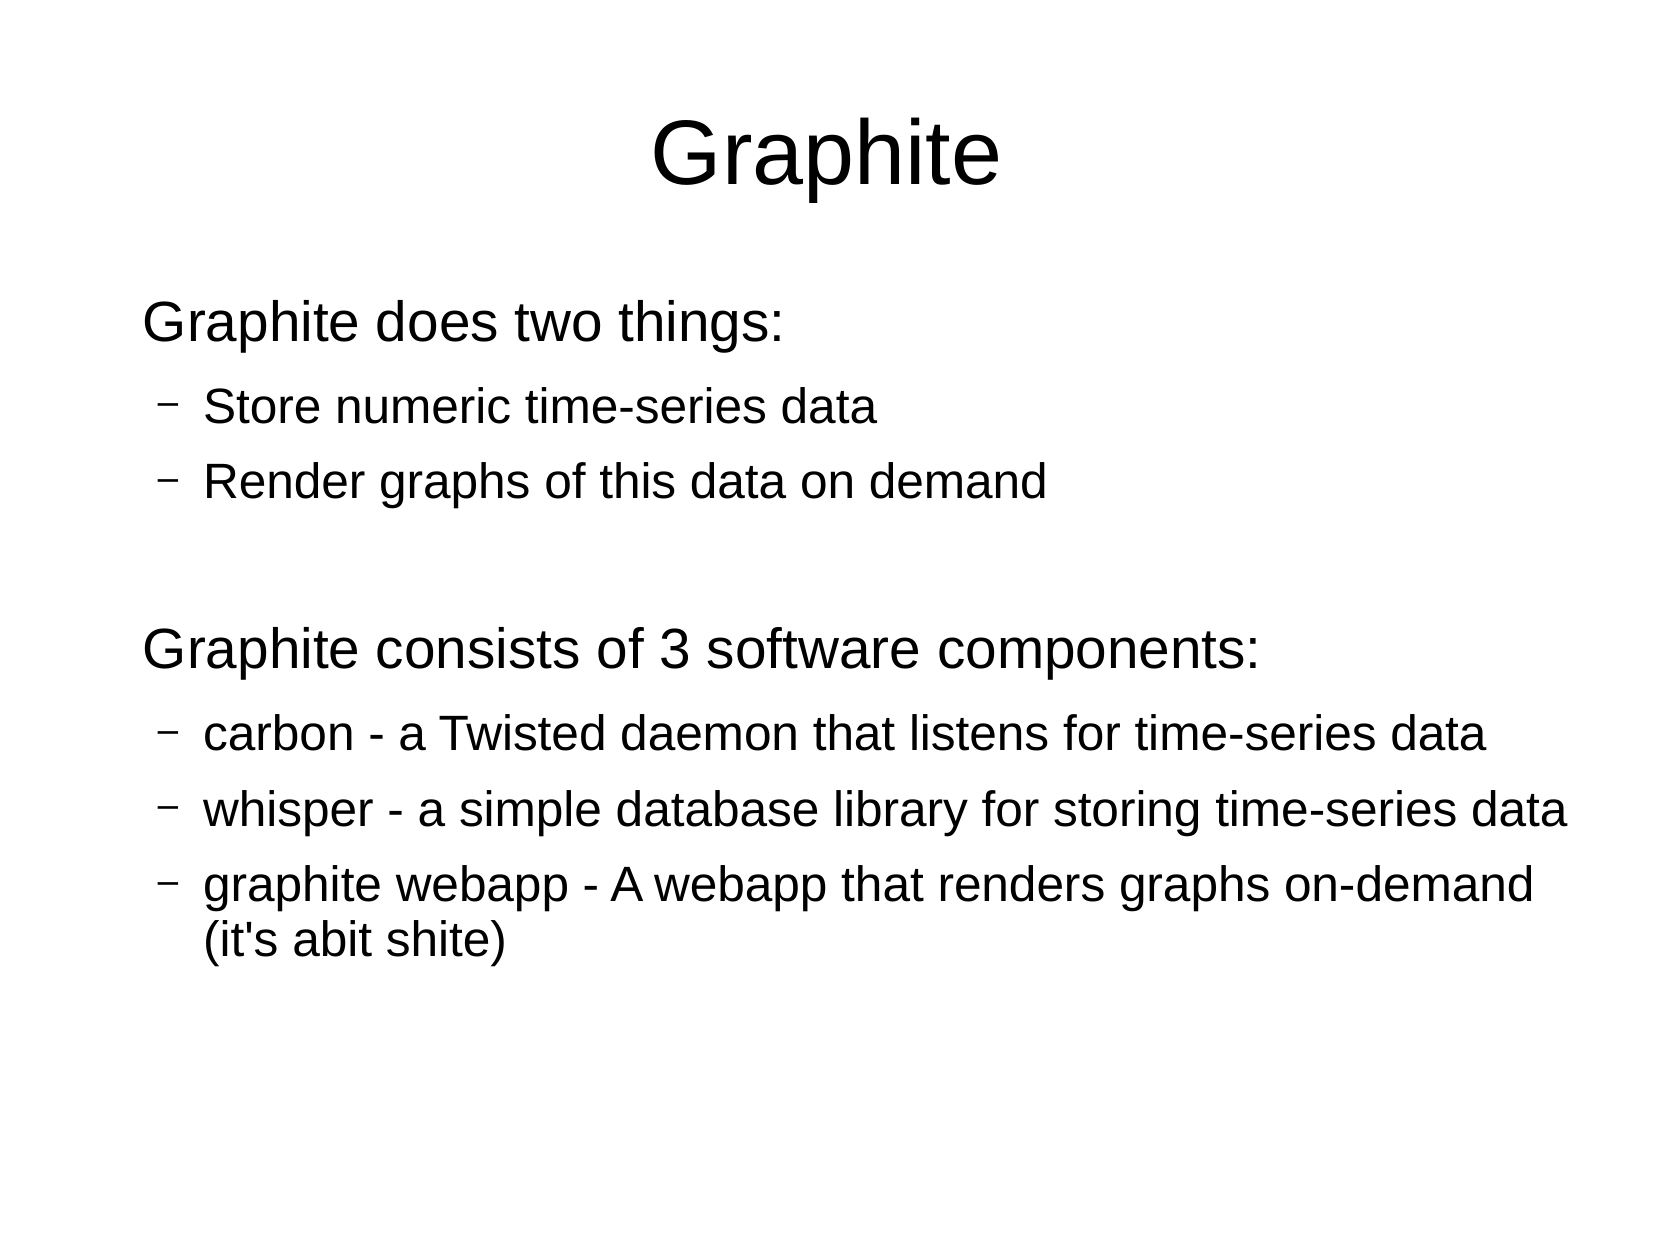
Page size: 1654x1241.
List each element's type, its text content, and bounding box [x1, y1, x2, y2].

list Graphite does two things: Store numeric time-series data Render graphs of this data on demand Graphite consists of 3 software components: carbon - a Twisted daemon that listens for time-series data whisper - a simple database library for storing time-series data graphite webapp - A webapp that renders graphs on-demand (it's abit shite) [82, 290, 1571, 1010]
title Graphite [82, 49, 1571, 257]
